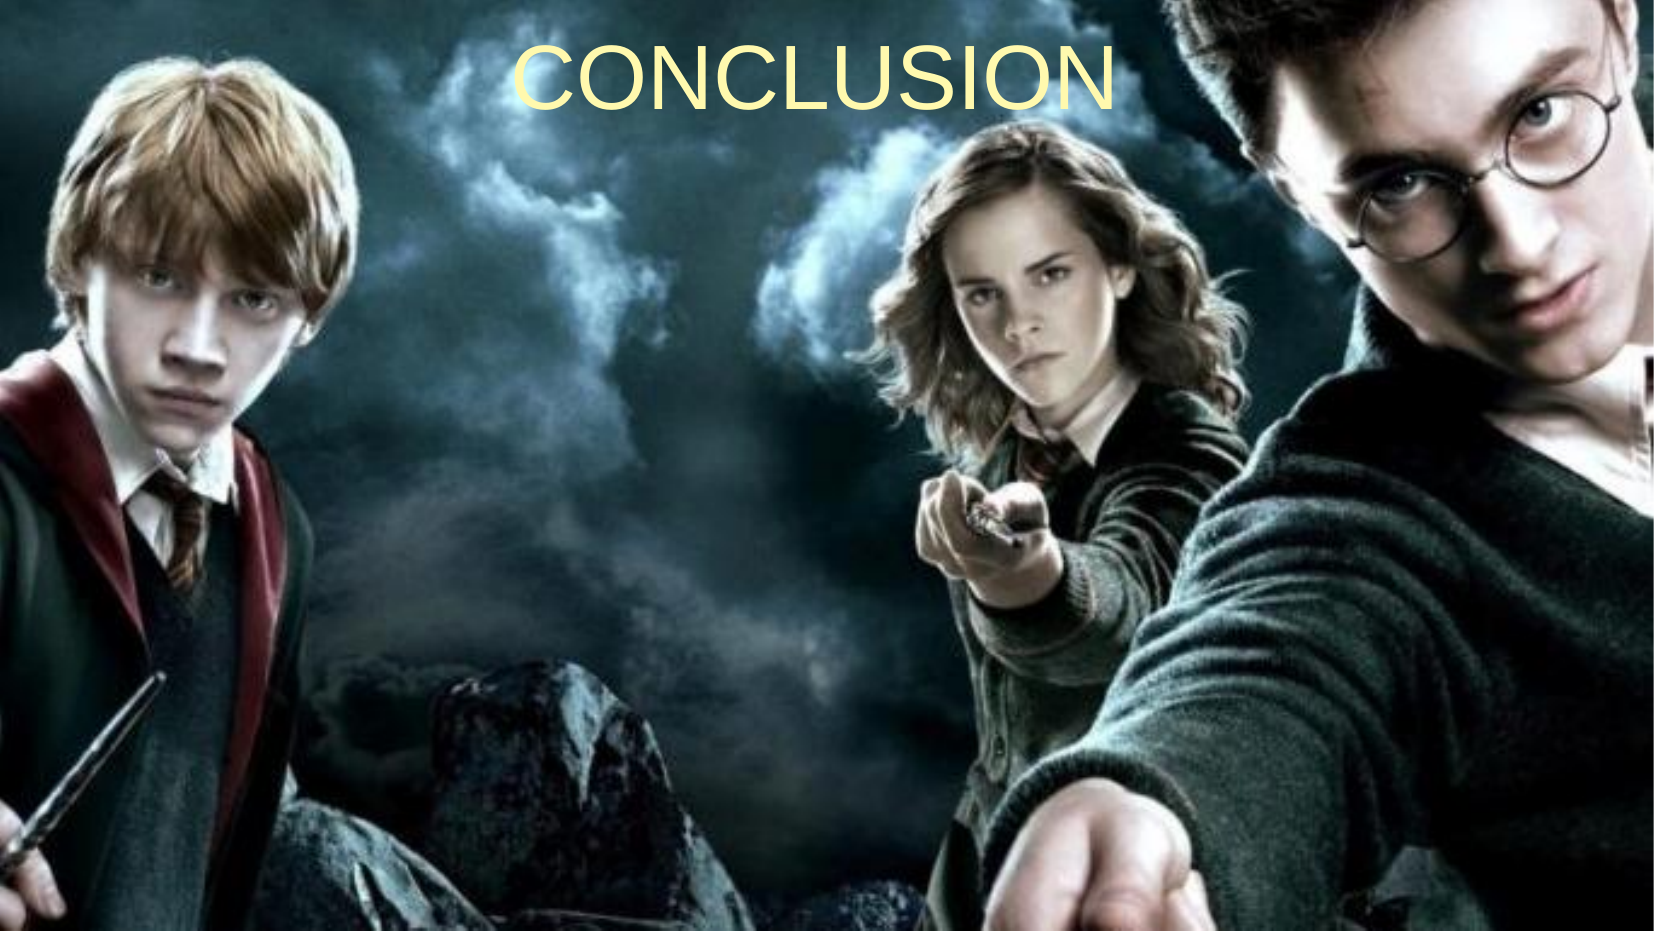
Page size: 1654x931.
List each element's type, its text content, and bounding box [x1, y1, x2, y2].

title CONCLUSION [70, 0, 1559, 156]
picture [0, 0, 1654, 931]
